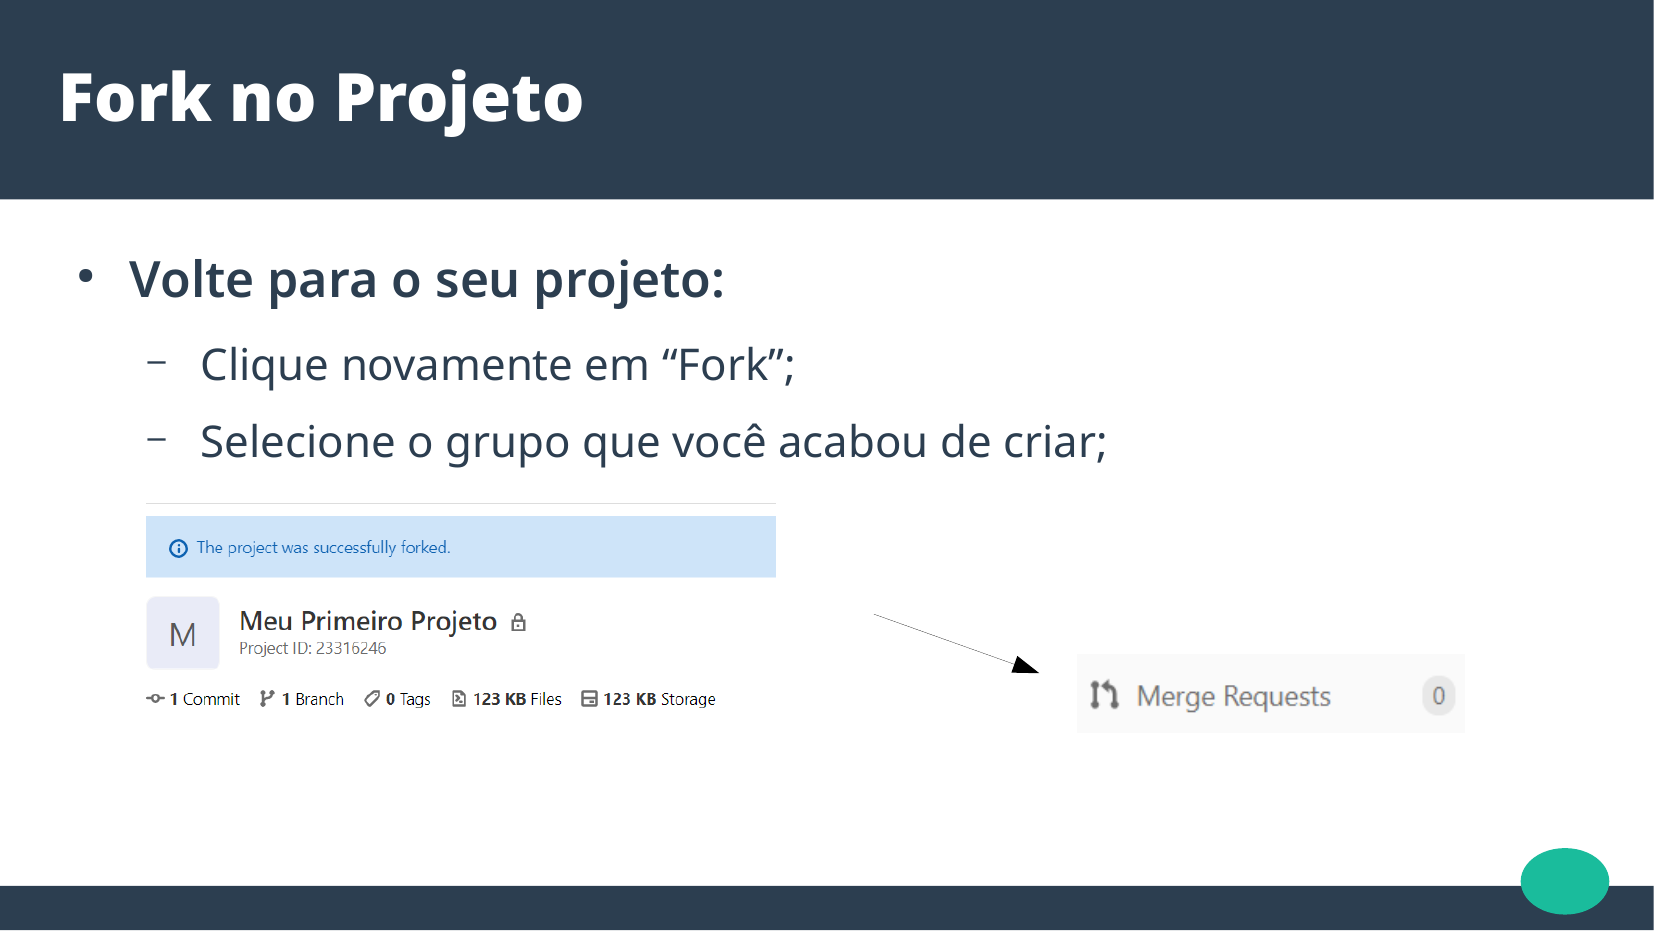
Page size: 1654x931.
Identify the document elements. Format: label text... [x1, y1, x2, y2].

picture [118, 487, 776, 721]
picture [1077, 654, 1465, 733]
list Volte para o seu projeto: Clique novamente em “Fork”; Selecione o grupo que você acabou de criar; [59, 243, 1595, 864]
title Fork no Projeto [59, 37, 1595, 156]
